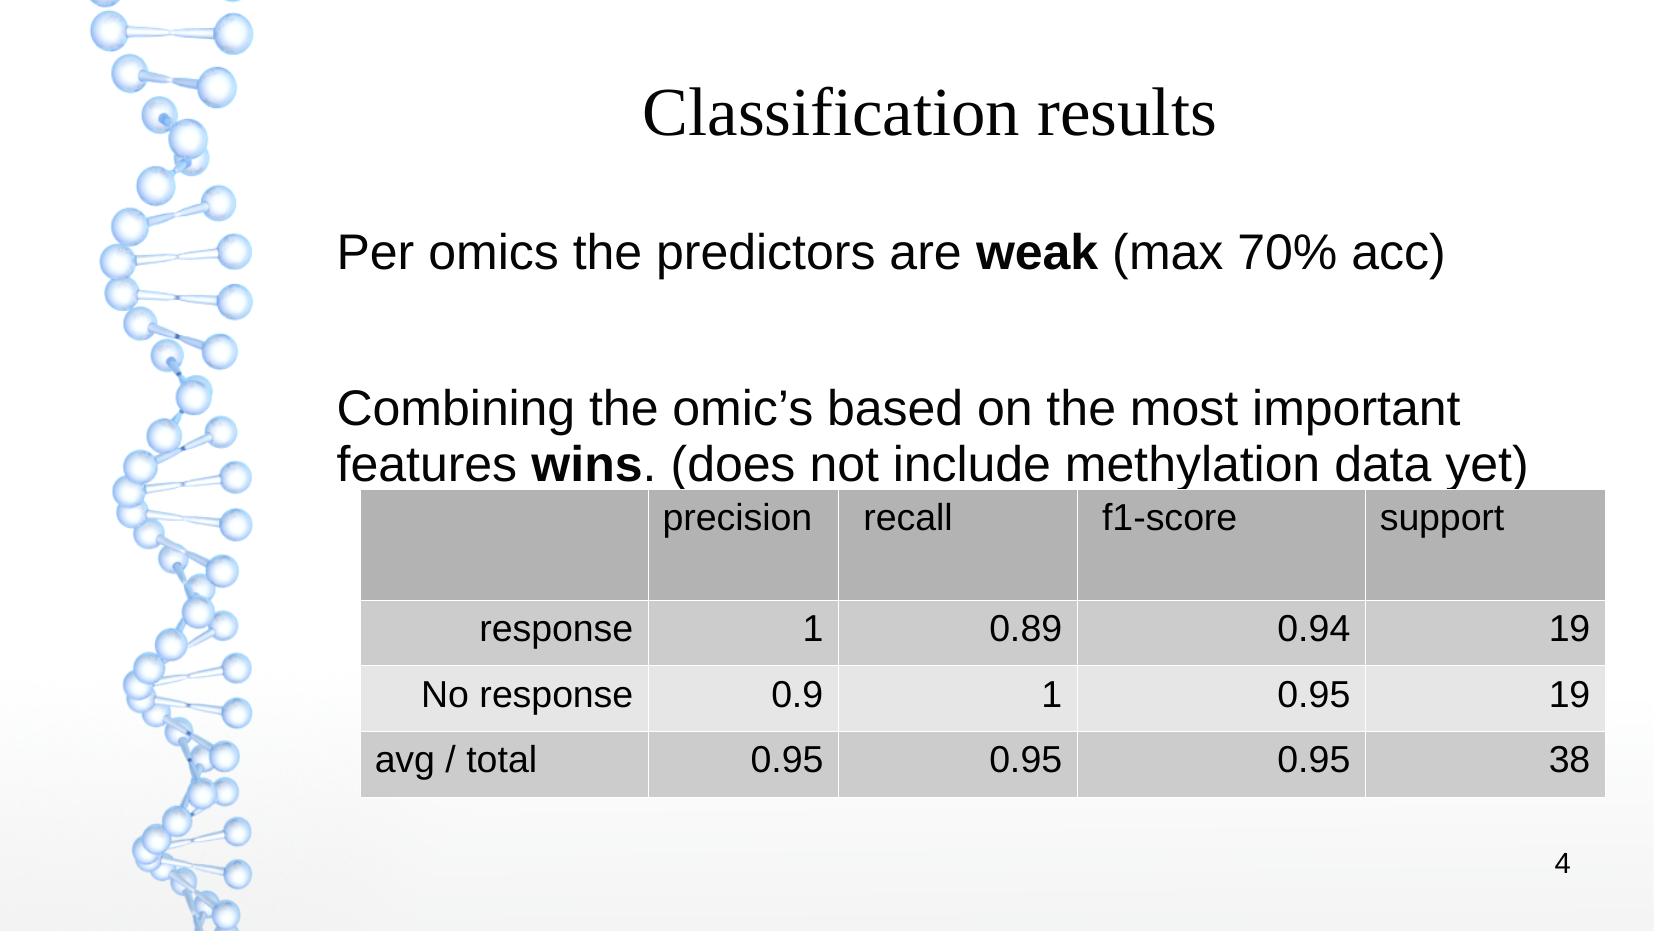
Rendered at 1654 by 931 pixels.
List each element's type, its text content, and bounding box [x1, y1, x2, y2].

table_cell 0.95 [839, 732, 1077, 797]
table_header [361, 490, 648, 600]
list Per omics the predictors are weak (max 70% acc) Combining the omic’s based on the most important features wins. (does not include methylation data yet) [265, 224, 1595, 764]
table_header precision [649, 490, 838, 600]
table_cell 19 [1366, 666, 1605, 731]
table_cell 0.94 [1078, 601, 1365, 665]
table_header f1-score [1078, 490, 1365, 600]
table_cell 0.89 [839, 601, 1077, 665]
table_cell 38 [1366, 732, 1605, 797]
table_cell avg / total [361, 732, 648, 797]
table_header recall [839, 490, 1077, 600]
table_cell 1 [839, 666, 1077, 731]
table_cell 0.95 [1078, 666, 1365, 731]
table_cell response [361, 601, 648, 665]
table_cell 19 [1366, 601, 1605, 665]
table_header support [1366, 490, 1605, 600]
table_cell 1 [649, 601, 838, 665]
table_cell No response [361, 666, 648, 731]
table_cell 0.95 [649, 732, 838, 797]
title Classification results [265, 35, 1595, 189]
table_cell 0.95 [1078, 732, 1365, 797]
picture [0, 0, 1654, 931]
table_cell 0.9 [649, 666, 838, 731]
